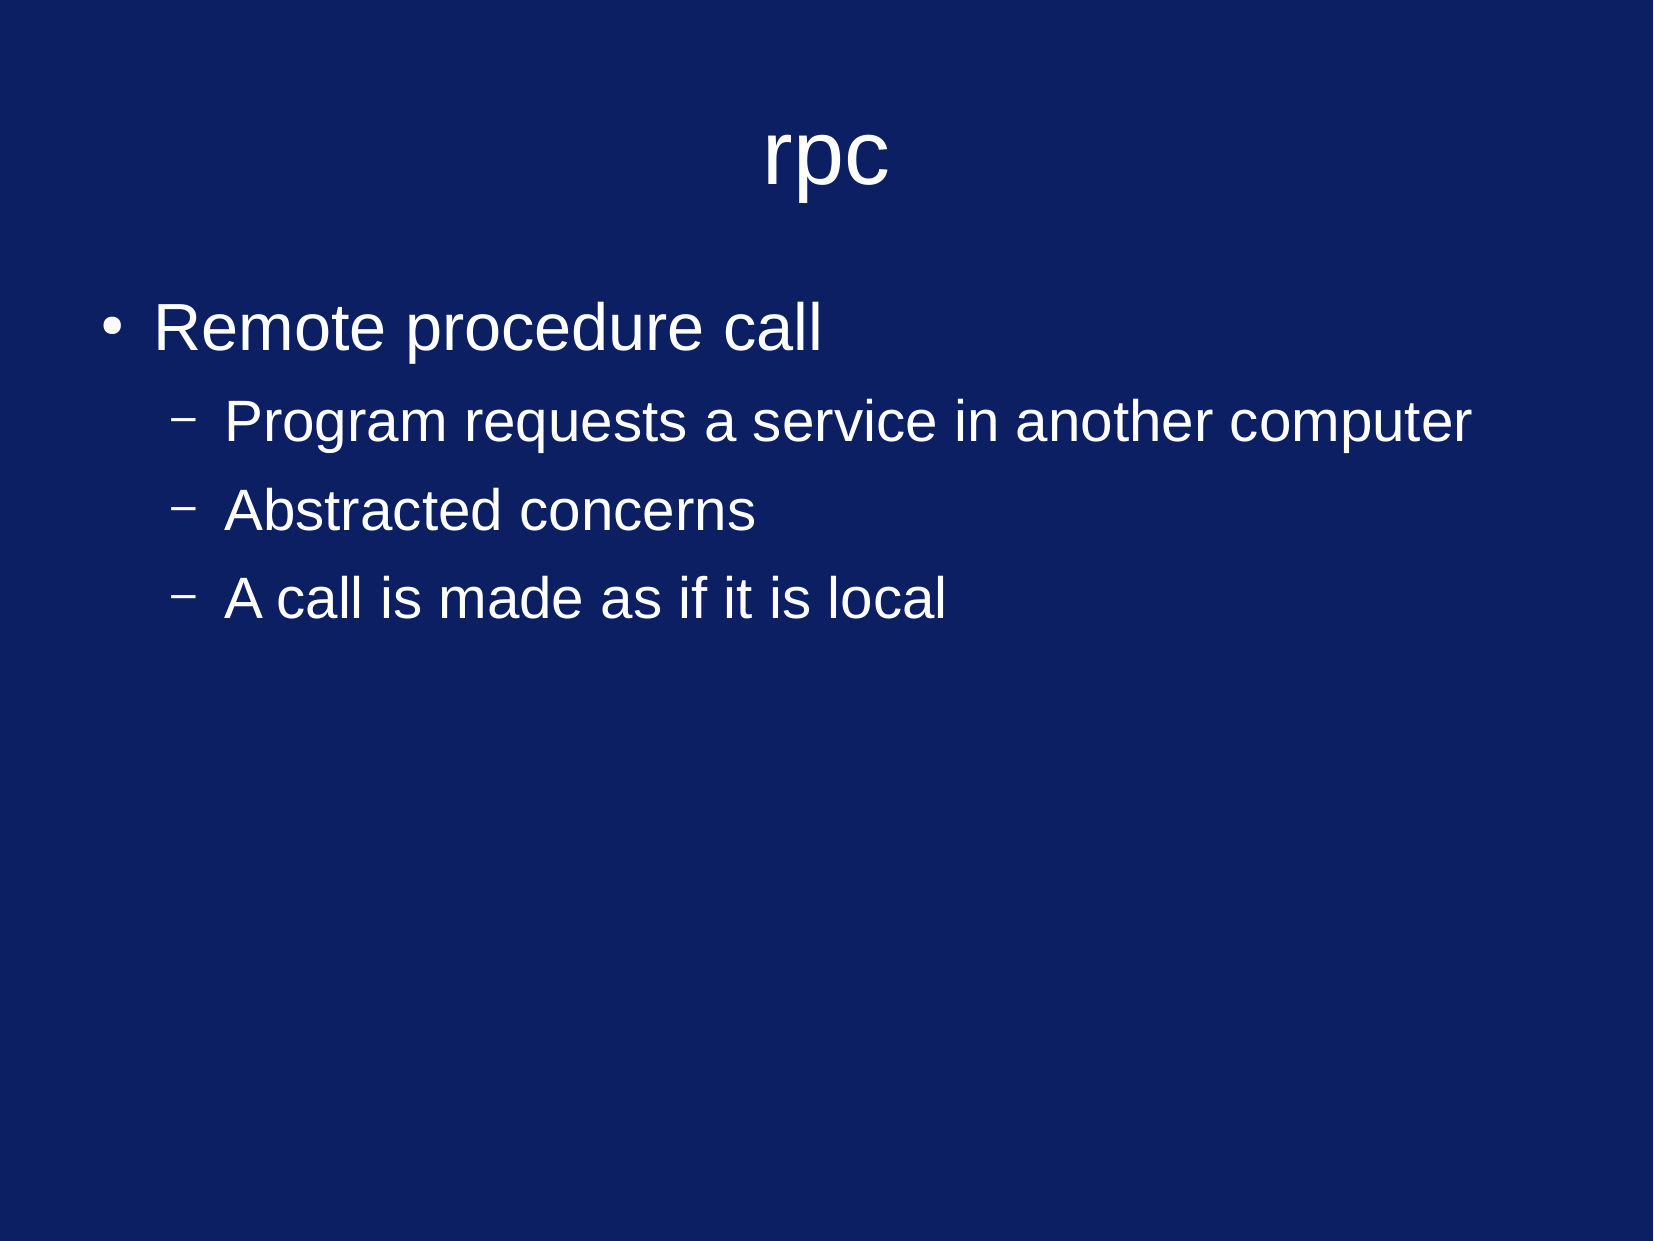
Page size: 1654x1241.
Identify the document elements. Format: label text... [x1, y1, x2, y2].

title rpc [82, 49, 1571, 257]
list Remote procedure call Program requests a service in another computer Abstracted concerns A call is made as if it is local [82, 290, 1571, 1010]
